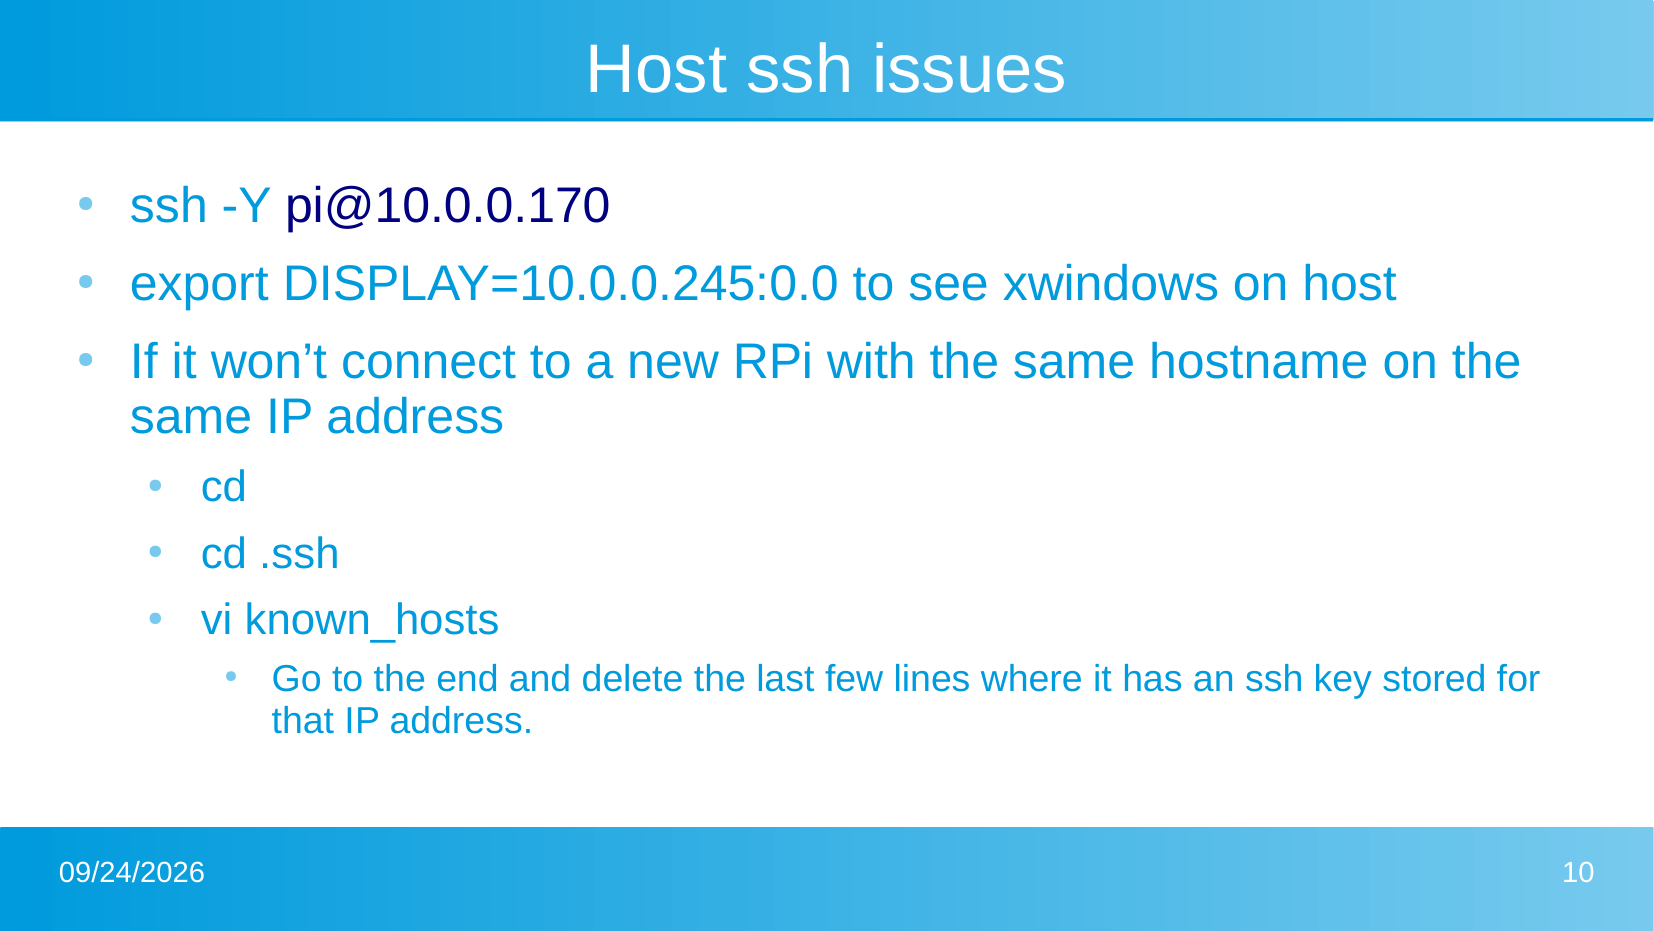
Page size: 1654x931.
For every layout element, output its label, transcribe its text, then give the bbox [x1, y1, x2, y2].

title Host ssh issues [59, 29, 1595, 108]
list ssh -Y pi@10.0.0.170 export DISPLAY=10.0.0.245:0.0 to see xwindows on host If it won’t connect to a new RPi with the same hostname on the same IP address cd cd .ssh vi known_hosts Go to the end and delete the last few lines where it has an ssh key stored for that IP address. [59, 177, 1595, 768]
